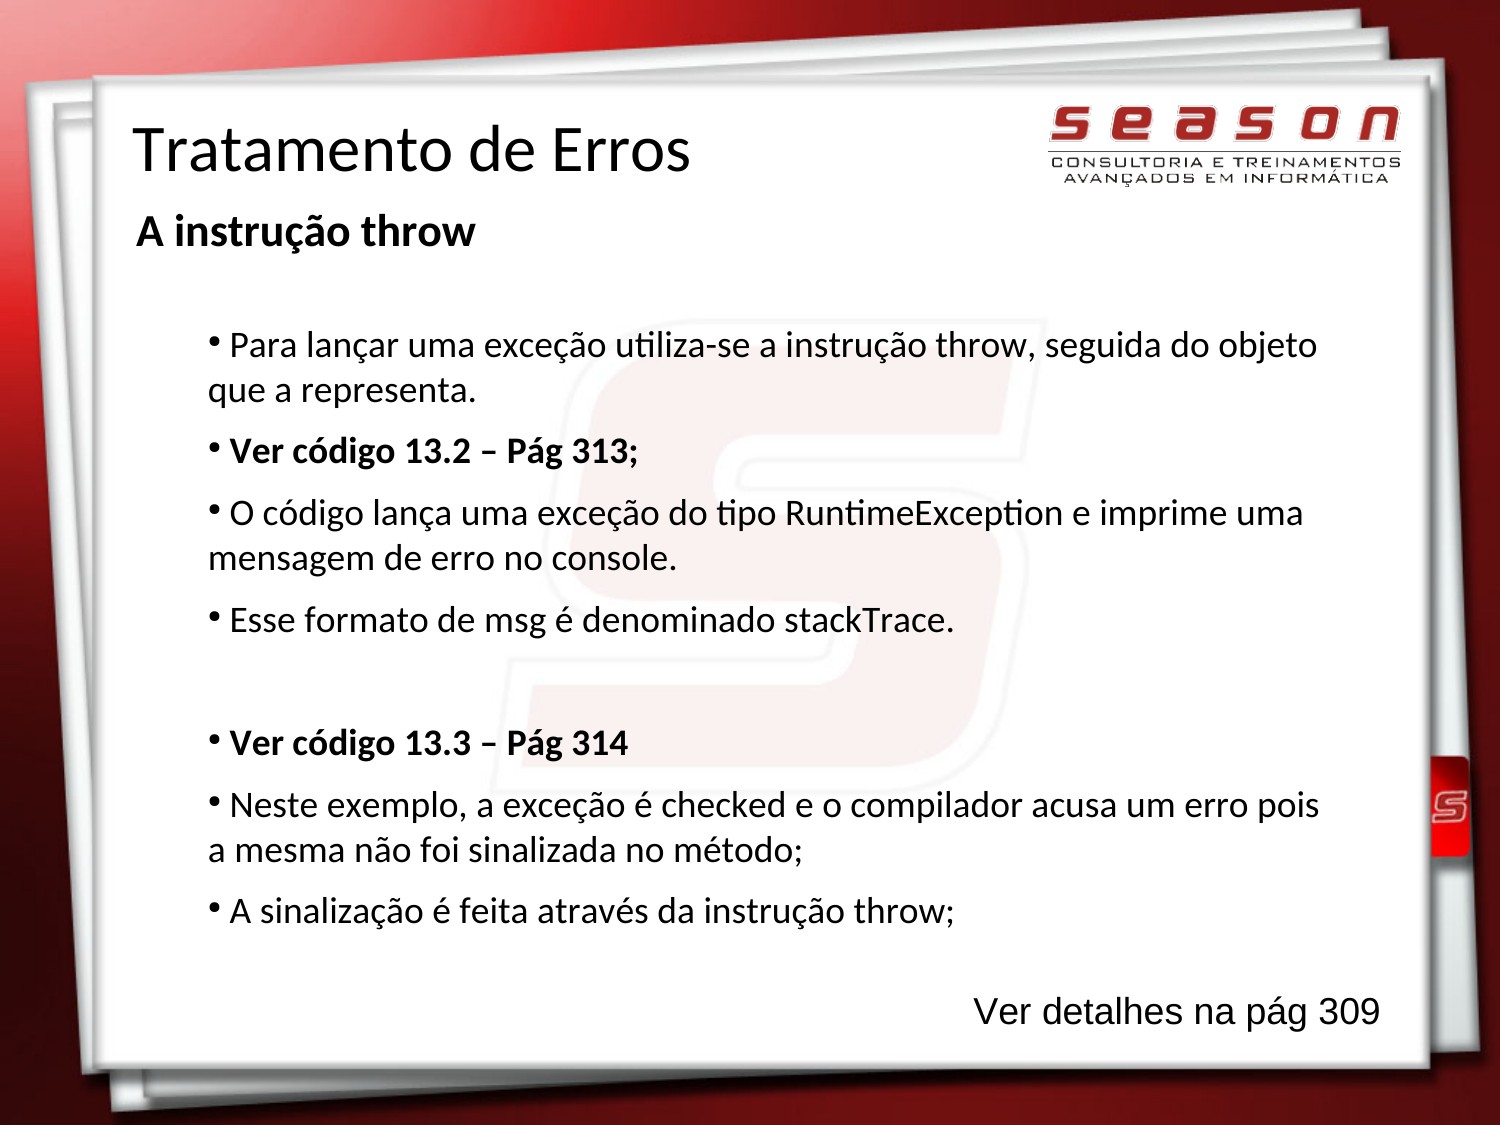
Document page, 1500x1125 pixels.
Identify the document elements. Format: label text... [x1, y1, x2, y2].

picture [0, 0, 1500, 1125]
title Tratamento de Erros [118, 33, 1394, 257]
text_box Para lançar uma exceção utiliza-se a instrução throw, seguida do objeto que a representa. Ver código 13.2 – Pág 313; O código lança uma exceção do tipo RuntimeException e imprime uma mensagem de erro no console. Esse formato de msg é denominado stackTrace. Ver código 13.3 – Pág 314 Neste exemplo, a exceção é checked e o compilador acusa um erro pois a mesma não foi sinalizada no método; A sinalização é feita através da instrução throw; [207, 319, 1328, 932]
text_box Ver detalhes na pág 309 [708, 979, 1396, 1040]
text_box A instrução throw [119, 200, 1240, 256]
